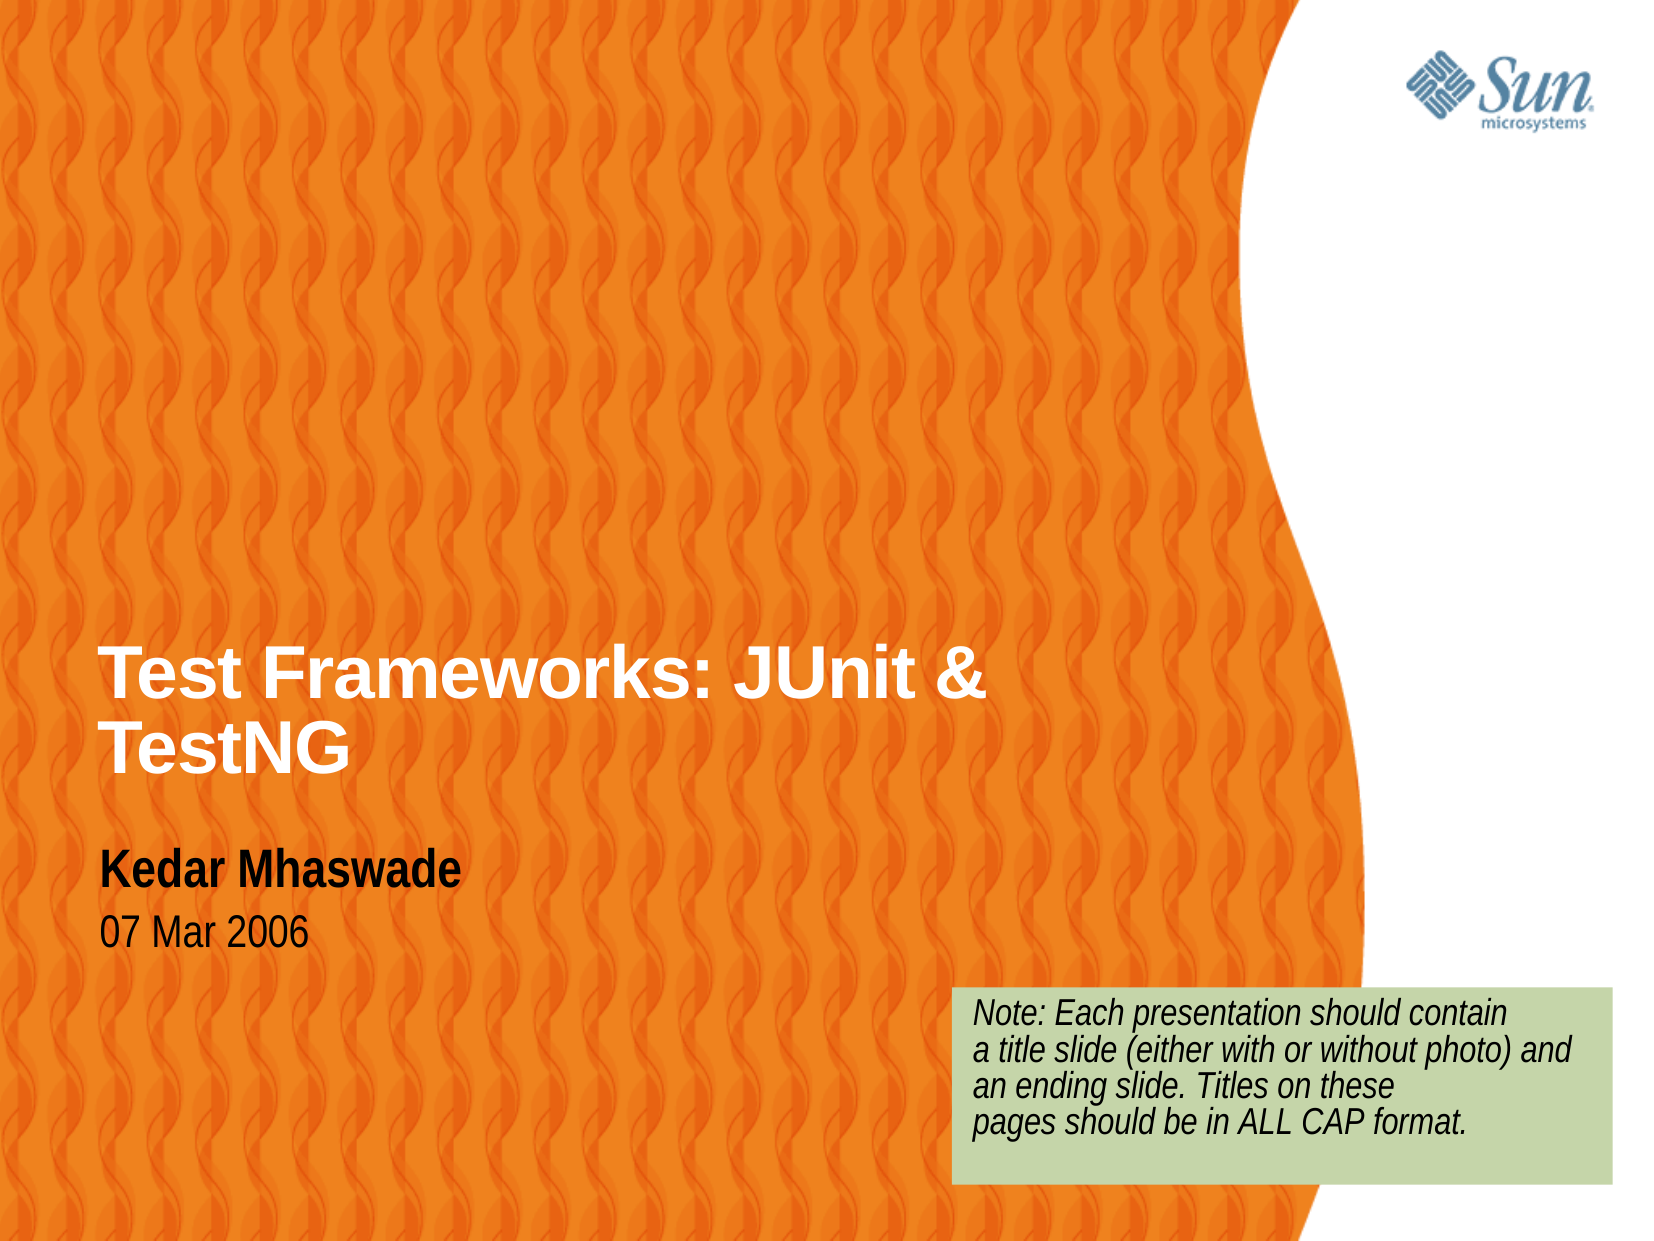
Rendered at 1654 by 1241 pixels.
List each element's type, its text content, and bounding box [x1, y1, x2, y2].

text_box Note: Each presentation should contain a title slide (either with or without photo) and an ending slide. Titles on these pages should be in ALL CAP format. [951, 987, 1613, 1185]
picture [0, 0, 1654, 1241]
title Test Frameworks: JUnit & TestNG [97, 518, 1001, 790]
list Kedar Mhaswade 07 Mar 2006 [99, 844, 1191, 1088]
